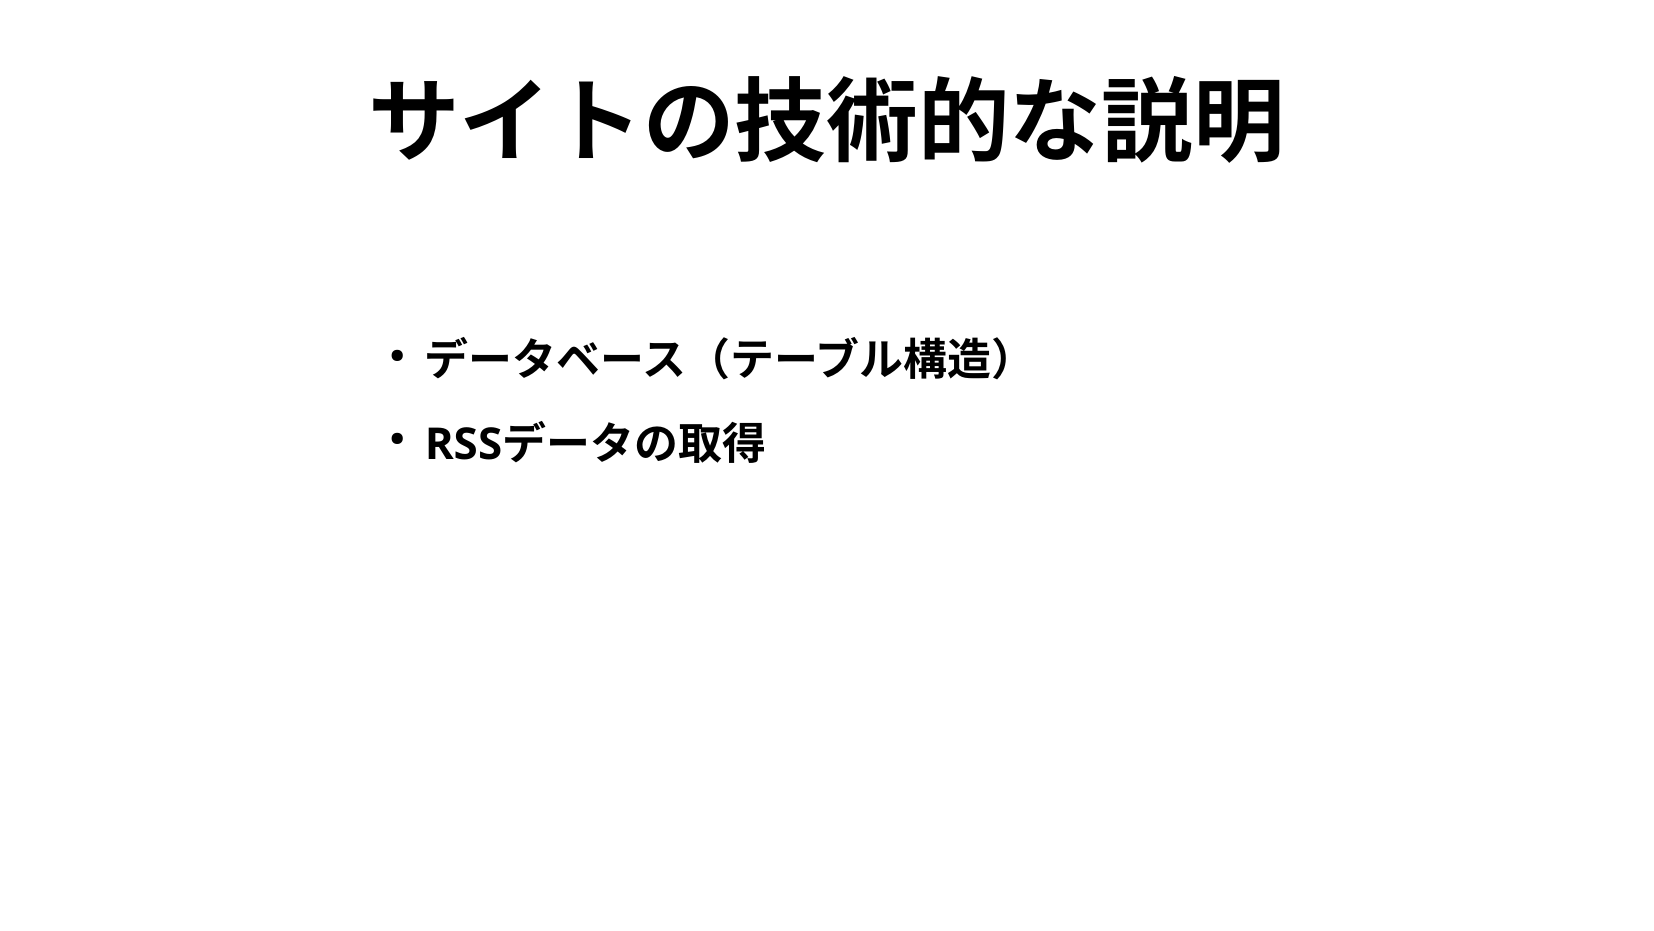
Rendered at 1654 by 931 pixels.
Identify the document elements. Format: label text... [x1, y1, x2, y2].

title サイトの技術的な説明 [82, 37, 1571, 193]
list データベース（テーブル構造） RSSデータの取得 [377, 324, 1347, 473]
